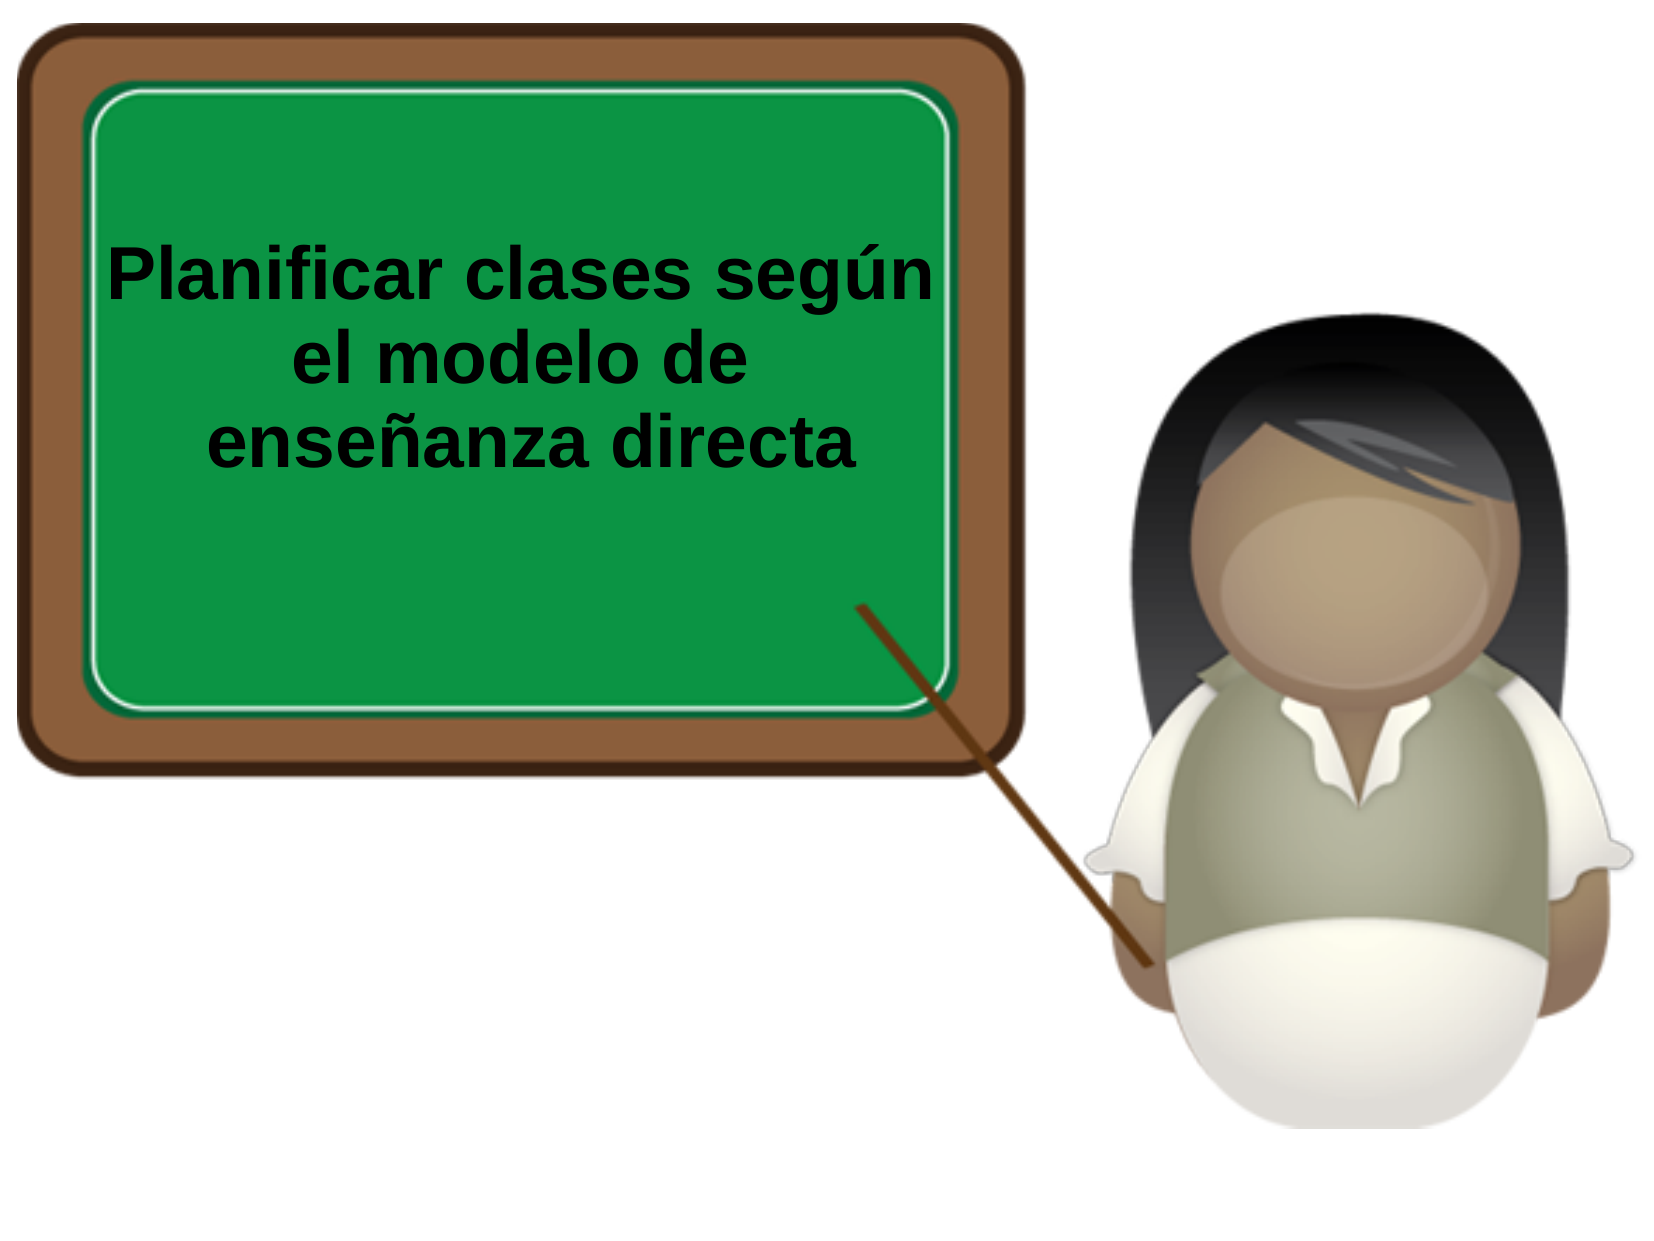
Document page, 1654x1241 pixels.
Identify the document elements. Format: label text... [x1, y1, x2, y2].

text_box Planificar clases según el modelo de enseñanza directa [91, 224, 972, 492]
picture [17, 23, 1642, 1129]
